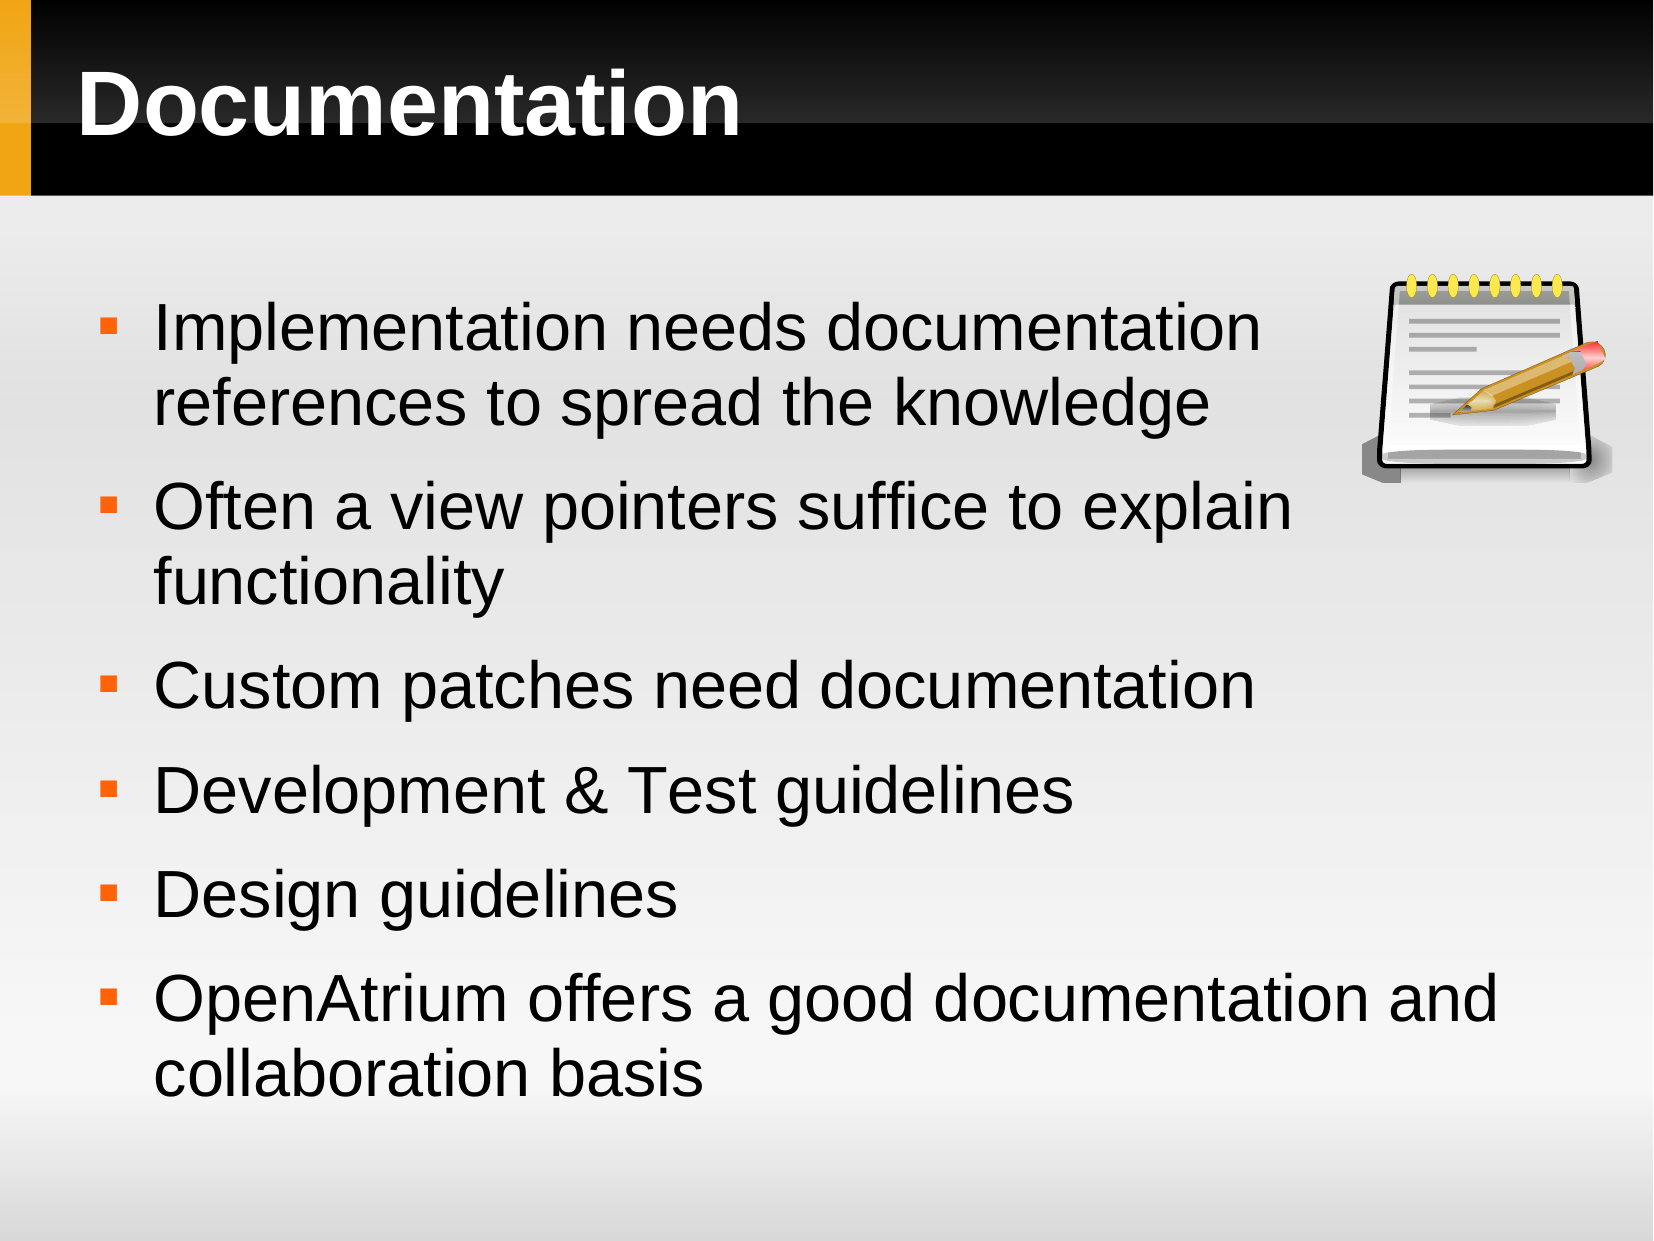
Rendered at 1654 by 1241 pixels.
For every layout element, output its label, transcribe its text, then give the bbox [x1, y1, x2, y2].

list Implementation needs documentation references to spread the knowledge Often a view pointers suffice to explain functionality Custom patches need documentation Development & Test guidelines Design guidelines OpenAtrium offers a good documentation and collaboration basis [82, 290, 1571, 1111]
picture [0, 0, 1654, 1241]
title Documentation [76, 7, 1565, 200]
